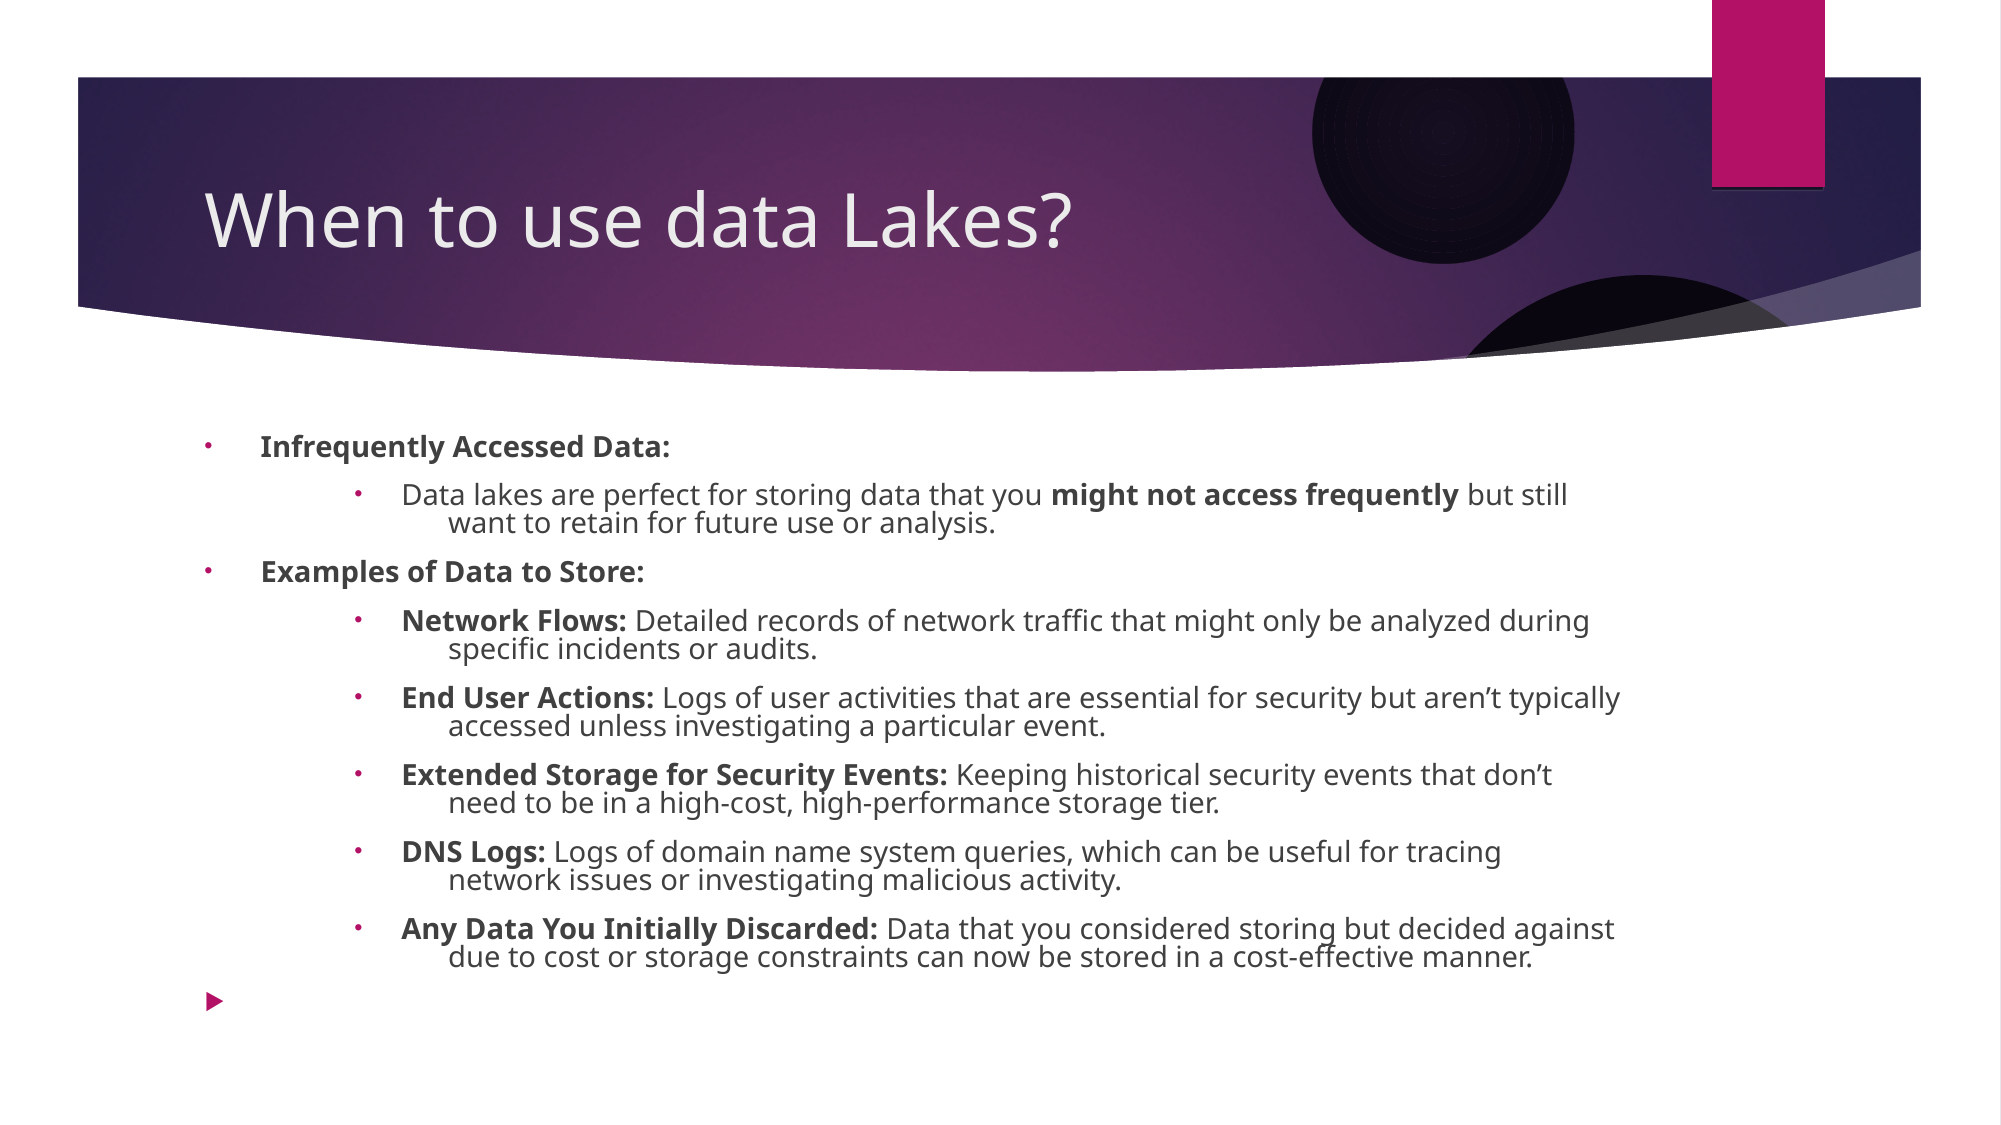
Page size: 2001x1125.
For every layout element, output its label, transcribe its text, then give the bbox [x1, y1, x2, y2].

title When to use data Lakes? [189, 159, 1627, 276]
list Infrequently Accessed Data: Data lakes are perfect for storing data that you might not access frequently but still want to retain for future use or analysis. Examples of Data to Store: Network Flows: Detailed records of network traffic that might only be analyzed during specific incidents or audits. End User Actions: Logs of user activities that are essential for security but aren’t typically accessed unless investigating a particular event. Extended Storage for Security Events: Keeping historical security events that don’t need to be in a high-cost, high-performance storage tier. DNS Logs: Logs of domain name system queries, which can be useful for tracing network issues or investigating malicious activity. Any Data You Initially Discarded: Data that you considered storing but decided against due to cost or storage constraints can now be stored in a cost-effective manner. [189, 427, 1638, 988]
